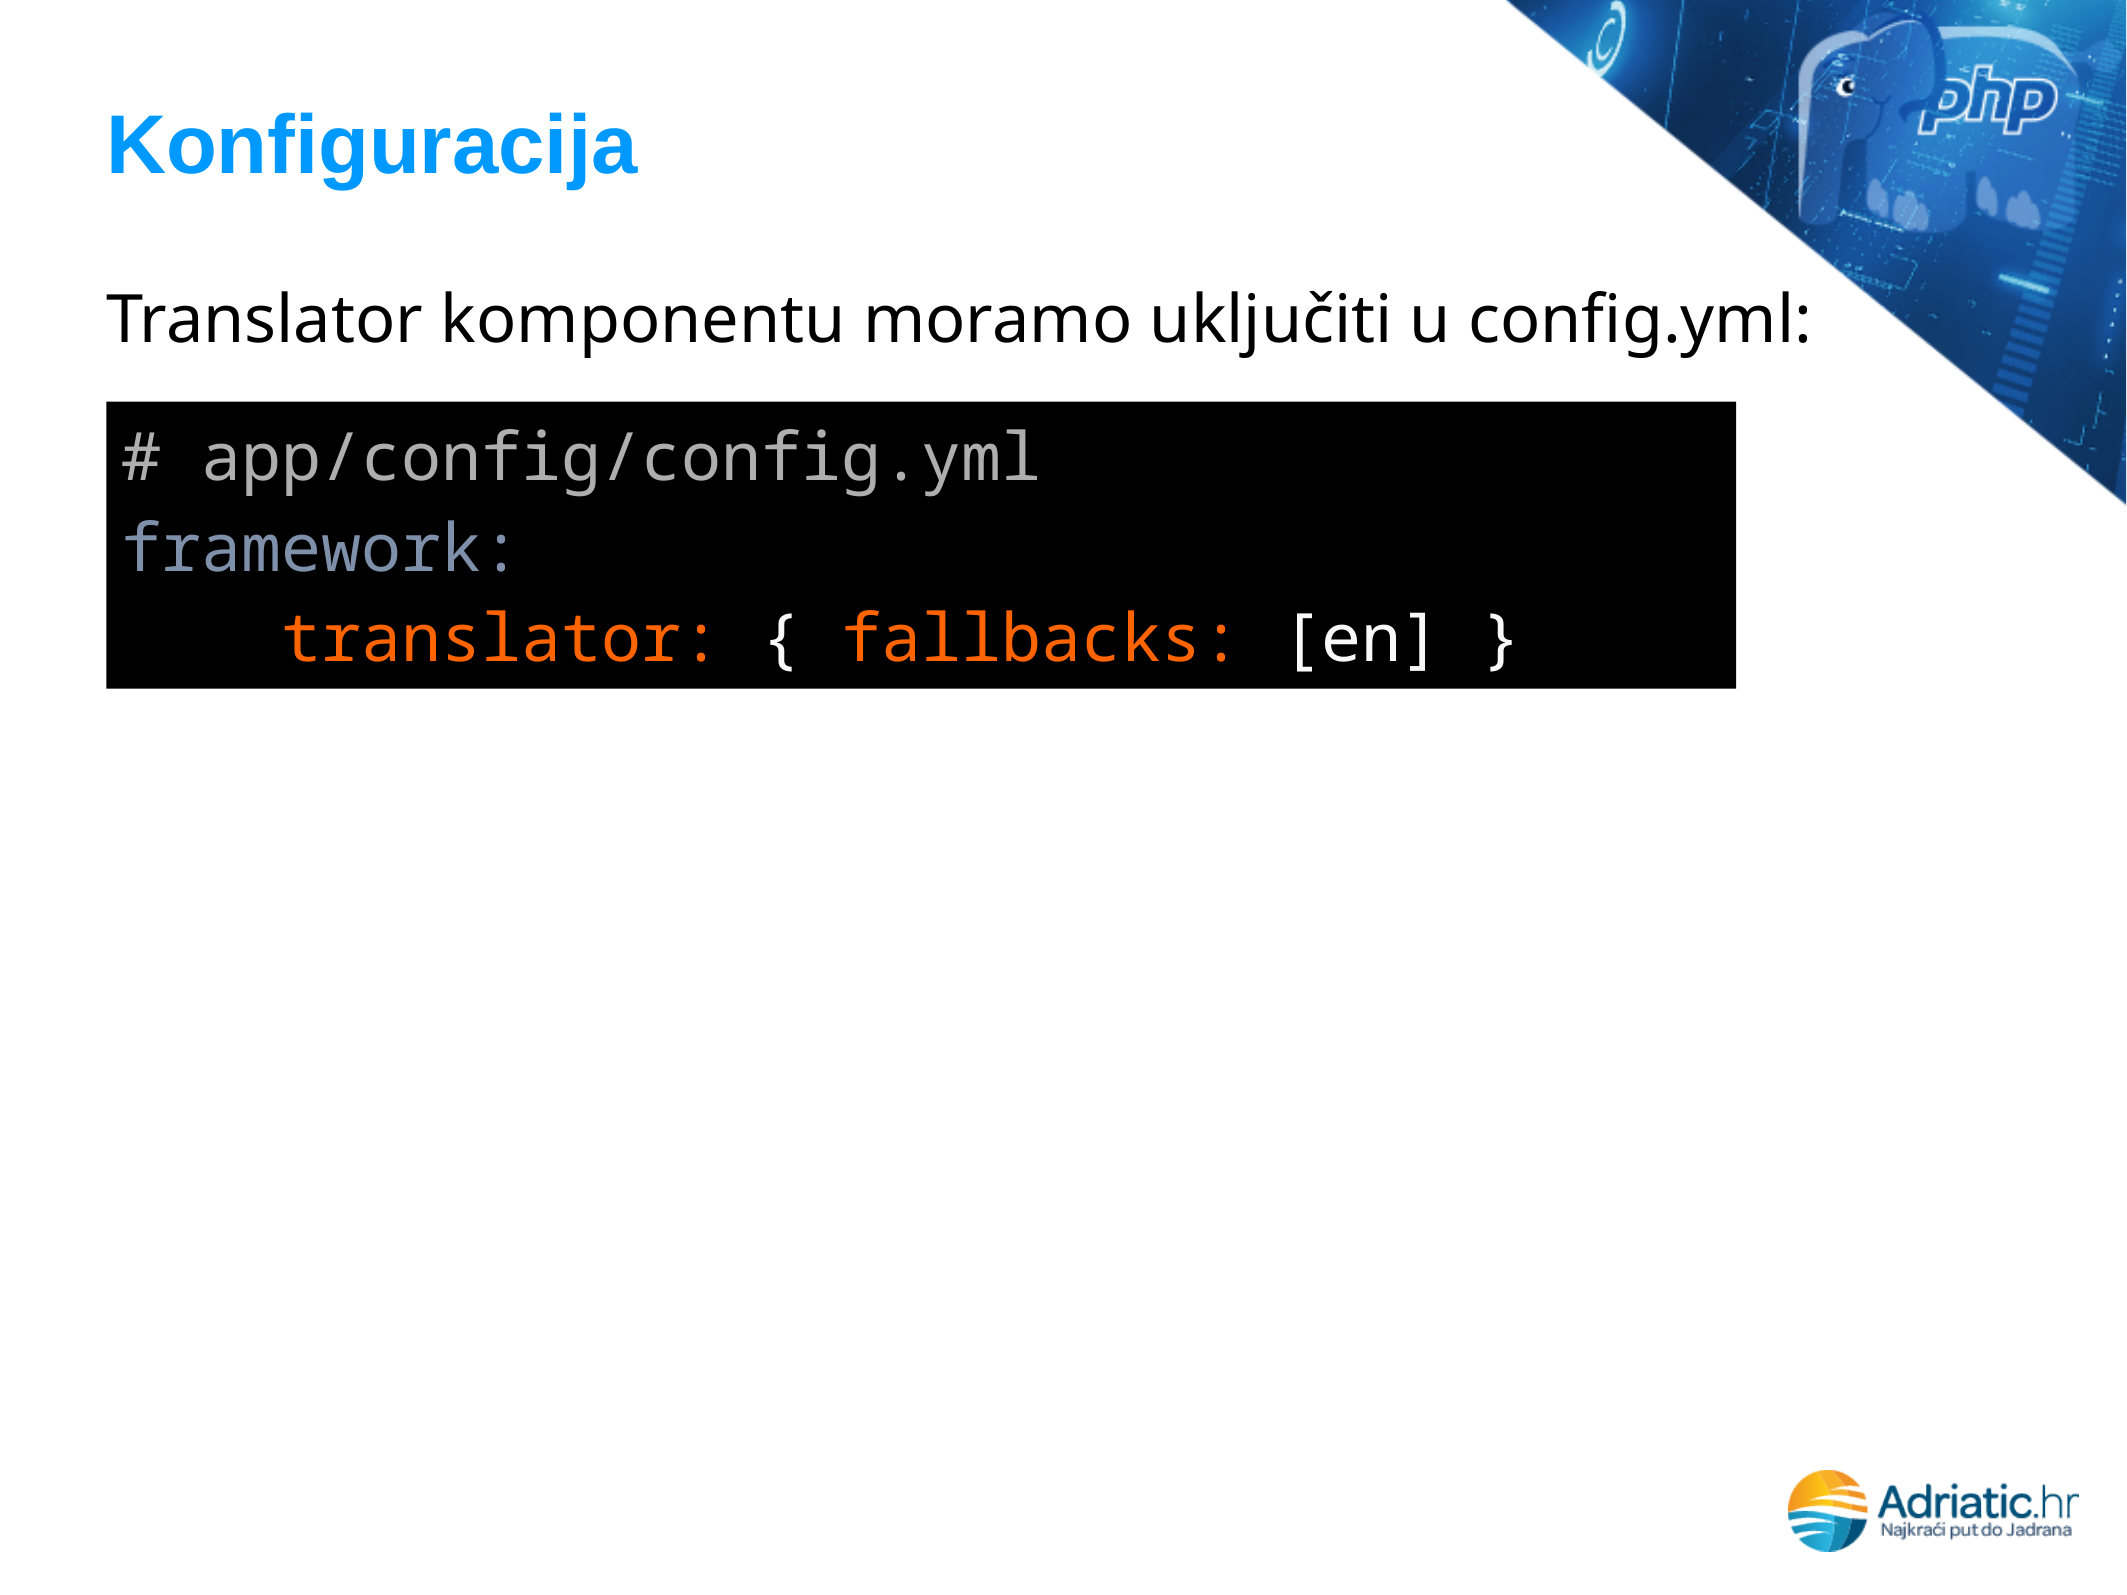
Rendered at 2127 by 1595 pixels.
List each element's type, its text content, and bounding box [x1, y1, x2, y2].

picture [1788, 1470, 2079, 1552]
text_box # app/config/config.yml framework: translator: { fallbacks: [en] } [106, 401, 1737, 652]
picture [1505, 0, 2127, 625]
list Translator komponentu moramo uključiti u config.yml: [106, 271, 2020, 1453]
title Konfiguracija [106, 70, 1630, 219]
